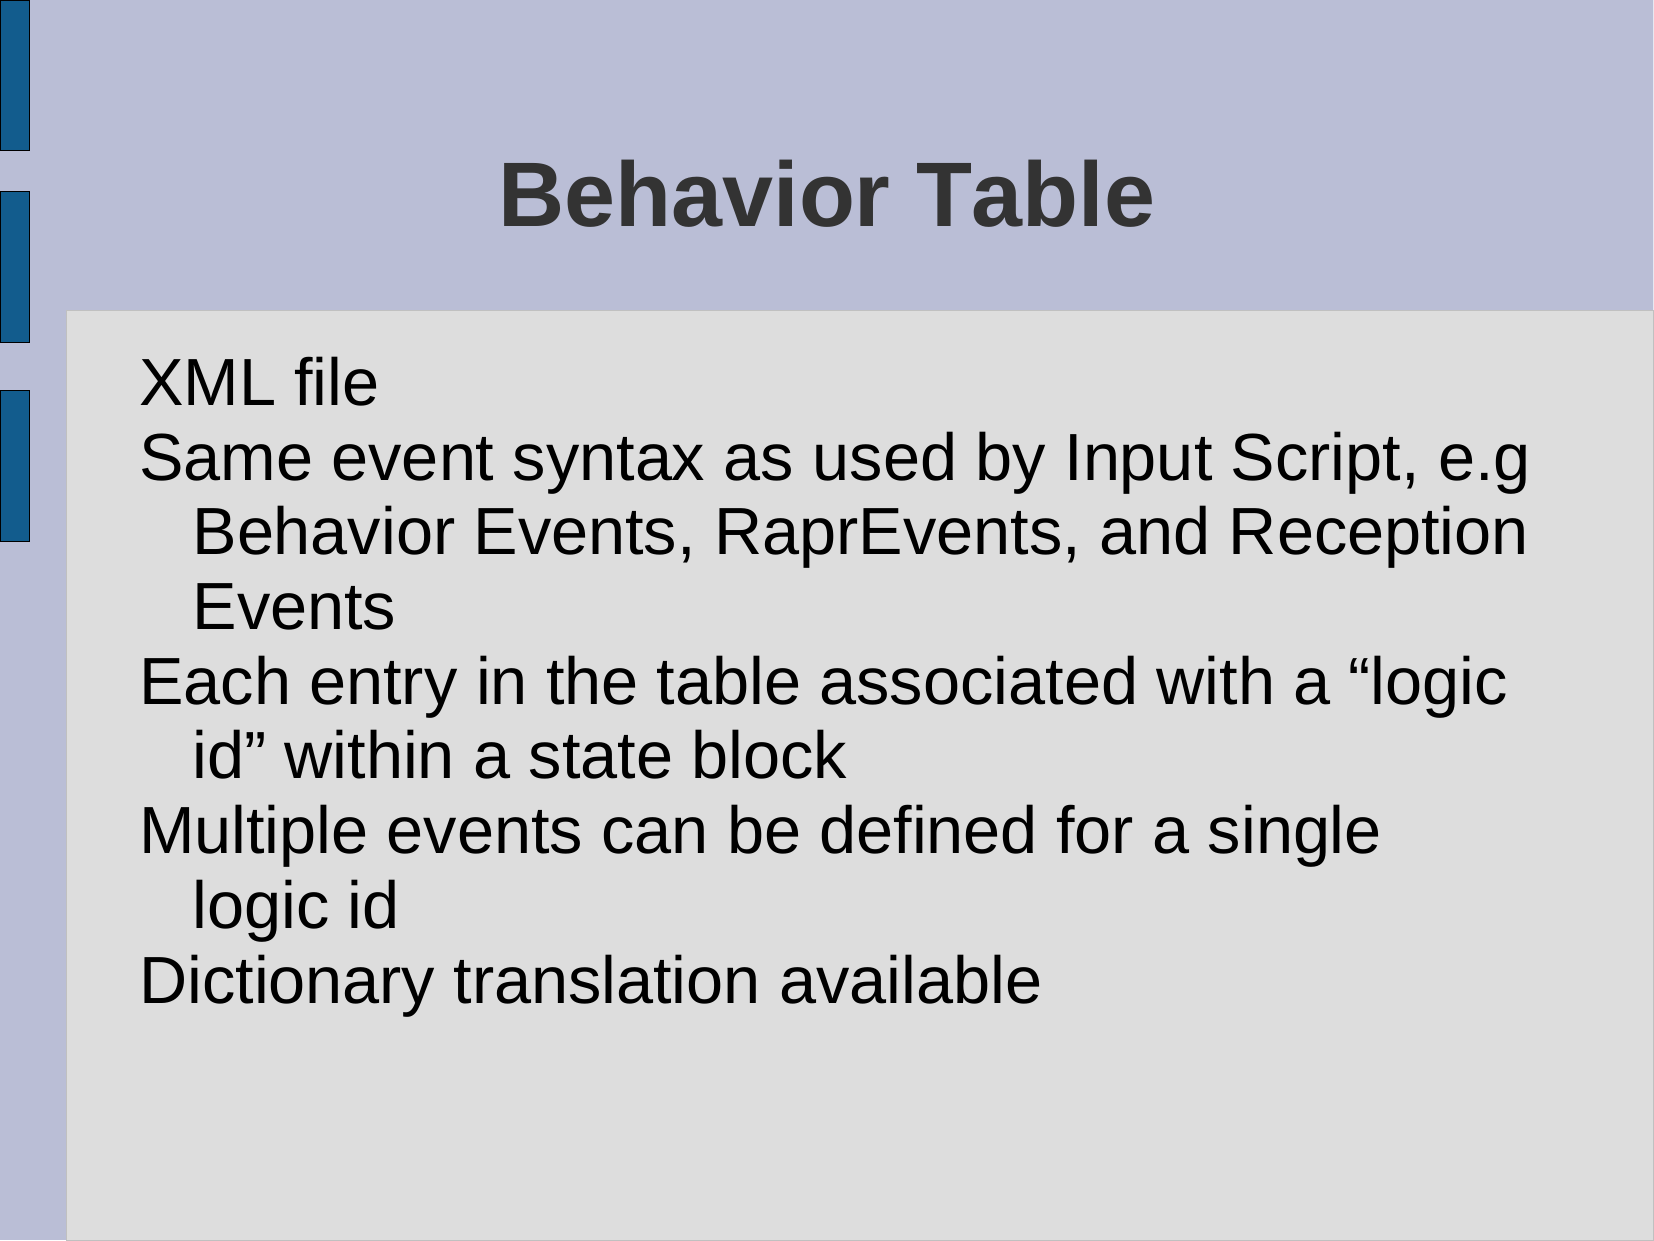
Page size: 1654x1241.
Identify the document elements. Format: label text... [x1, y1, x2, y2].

list XML file Same event syntax as used by Input Script, e.g Behavior Events, RaprEvents, and Reception Events Each entry in the table associated with a “logic id” within a state block Multiple events can be defined for a single logic id Dictionary translation available [121, 344, 1534, 1127]
title Behavior Table [121, 91, 1534, 299]
